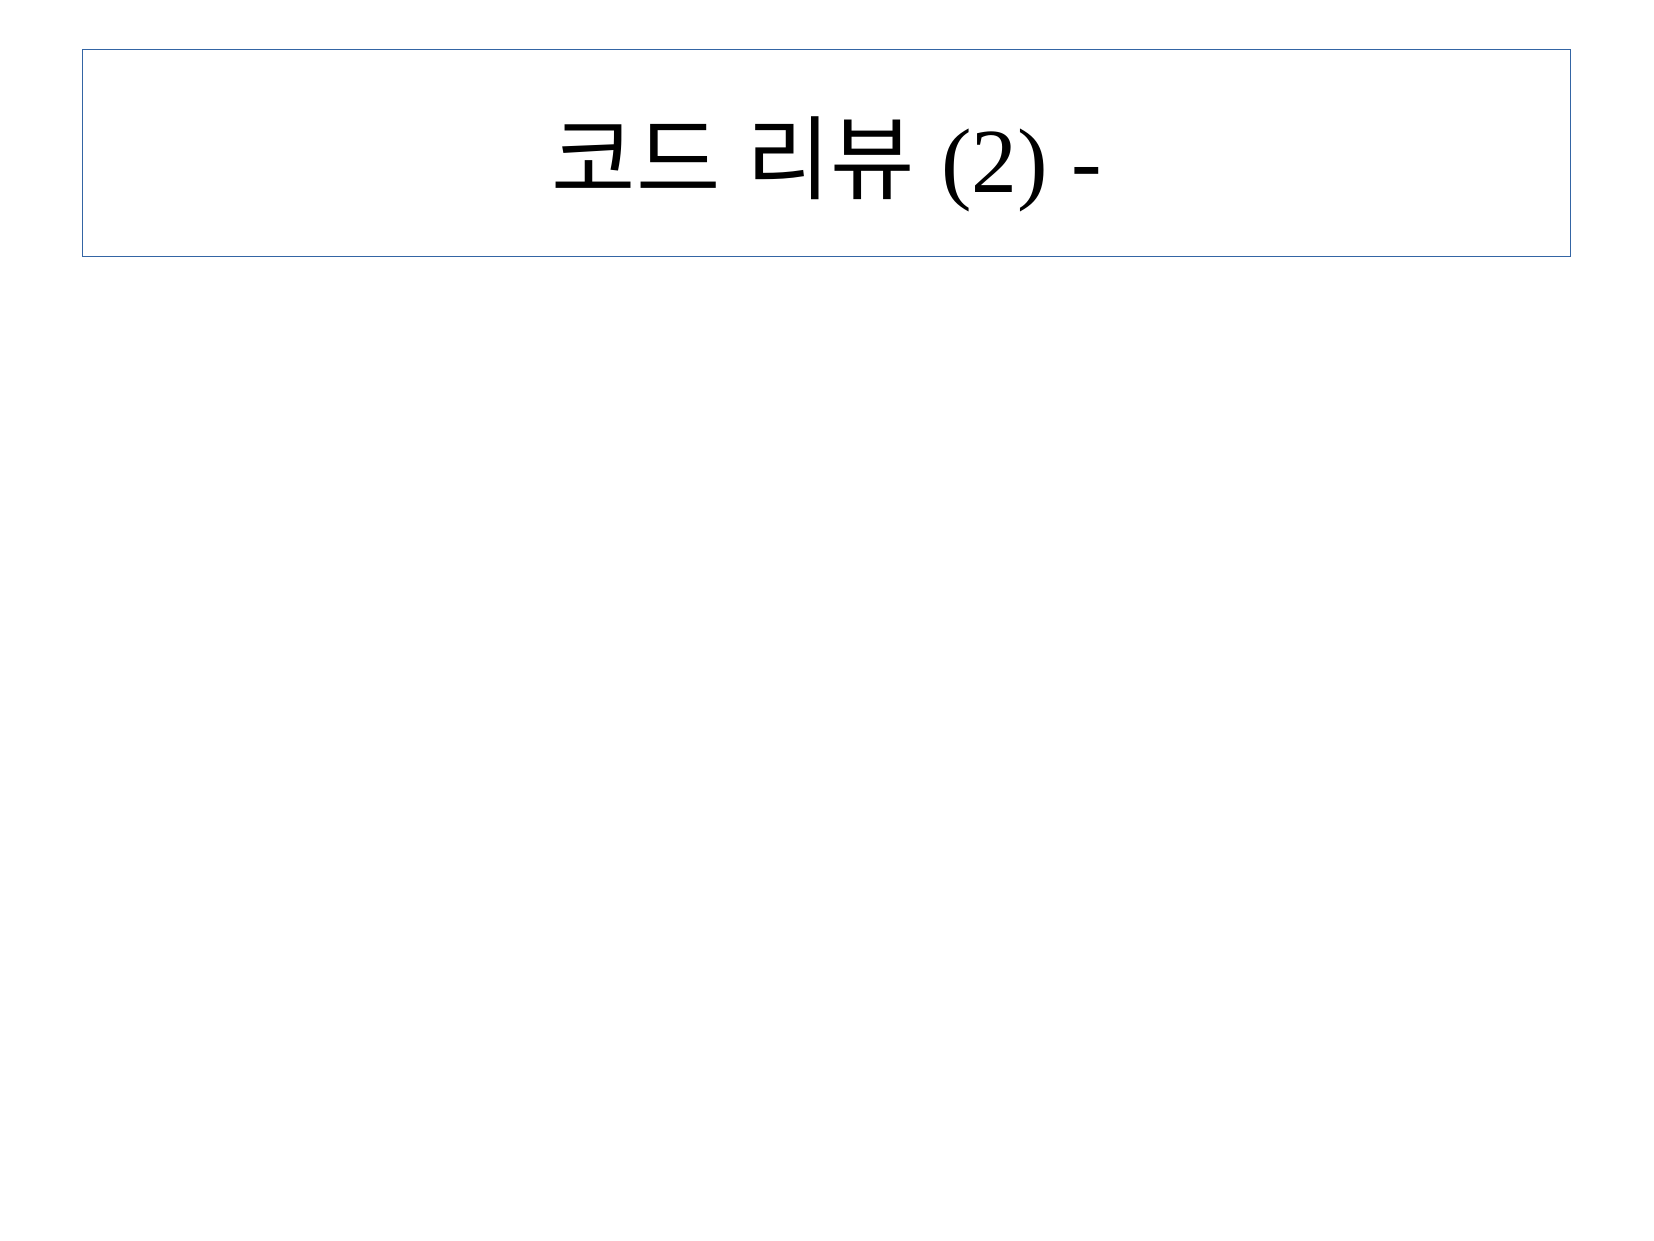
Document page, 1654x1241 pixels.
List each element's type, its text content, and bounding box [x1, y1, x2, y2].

title 코드 리뷰 (2) - [82, 49, 1571, 257]
